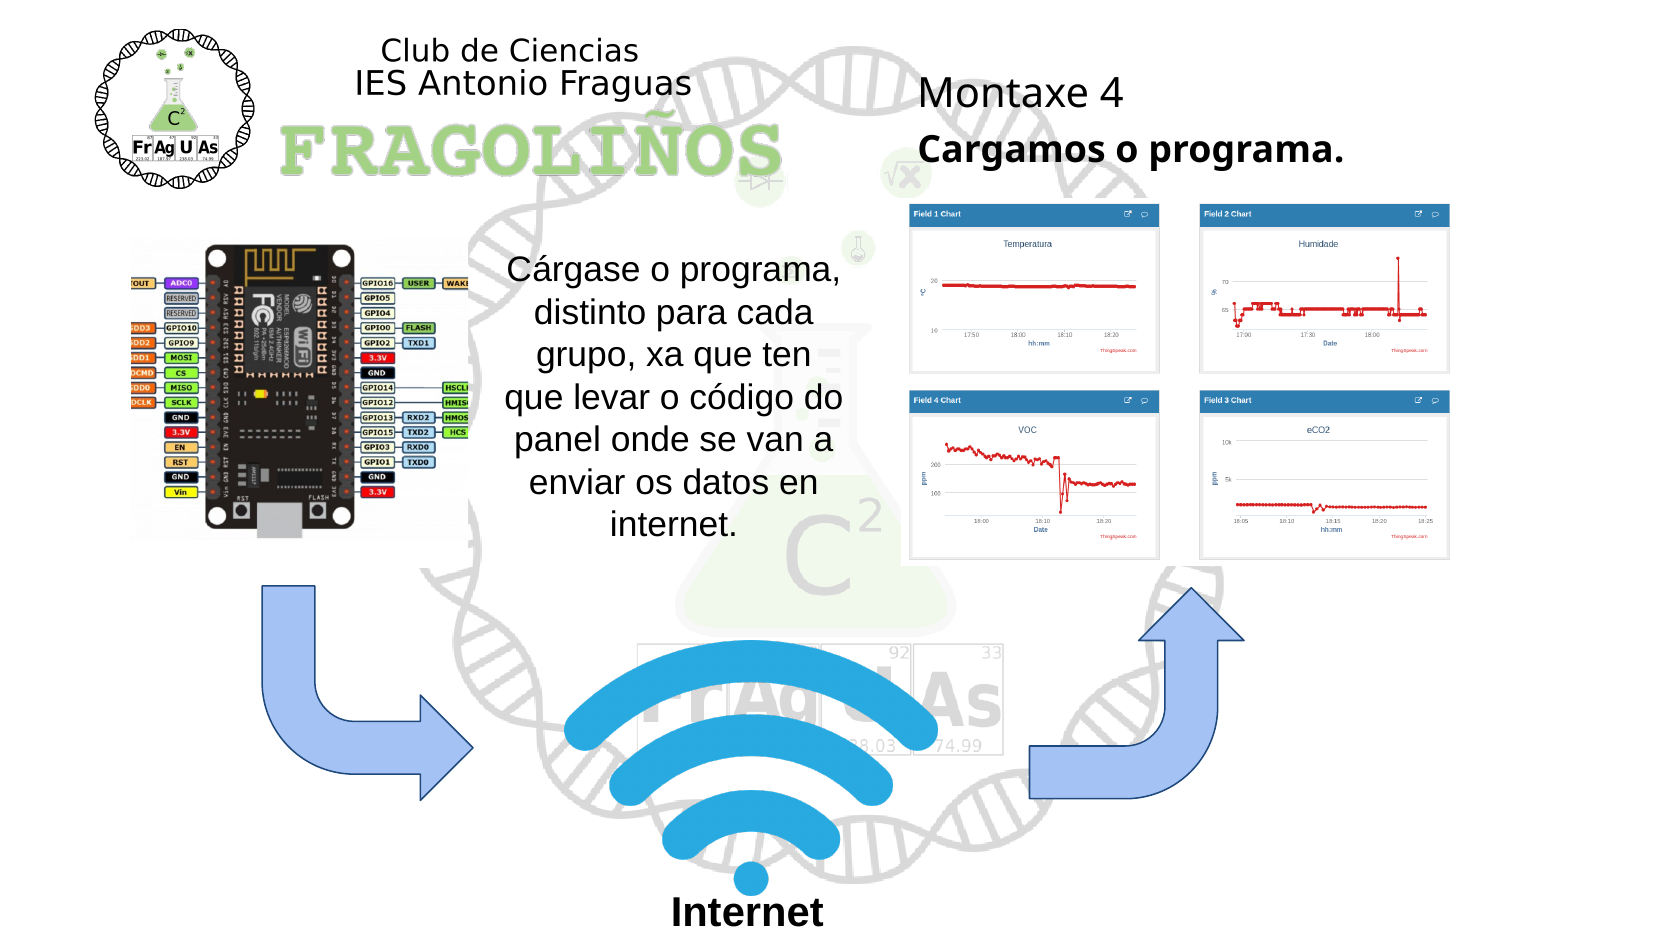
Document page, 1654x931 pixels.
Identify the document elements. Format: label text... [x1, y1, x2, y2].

text_box Internet [579, 869, 916, 931]
text_box Montaxe 4 [902, 58, 1589, 118]
text_box Cargamos o programa. [902, 118, 1589, 178]
text_box [1029, 587, 1245, 799]
text_box Cárgase o programa, distinto para cada grupo, xa que ten que levar o código do panel onde se van a enviar os datos en internet. [487, 231, 861, 559]
text_box [262, 585, 474, 801]
picture [82, 29, 1458, 896]
